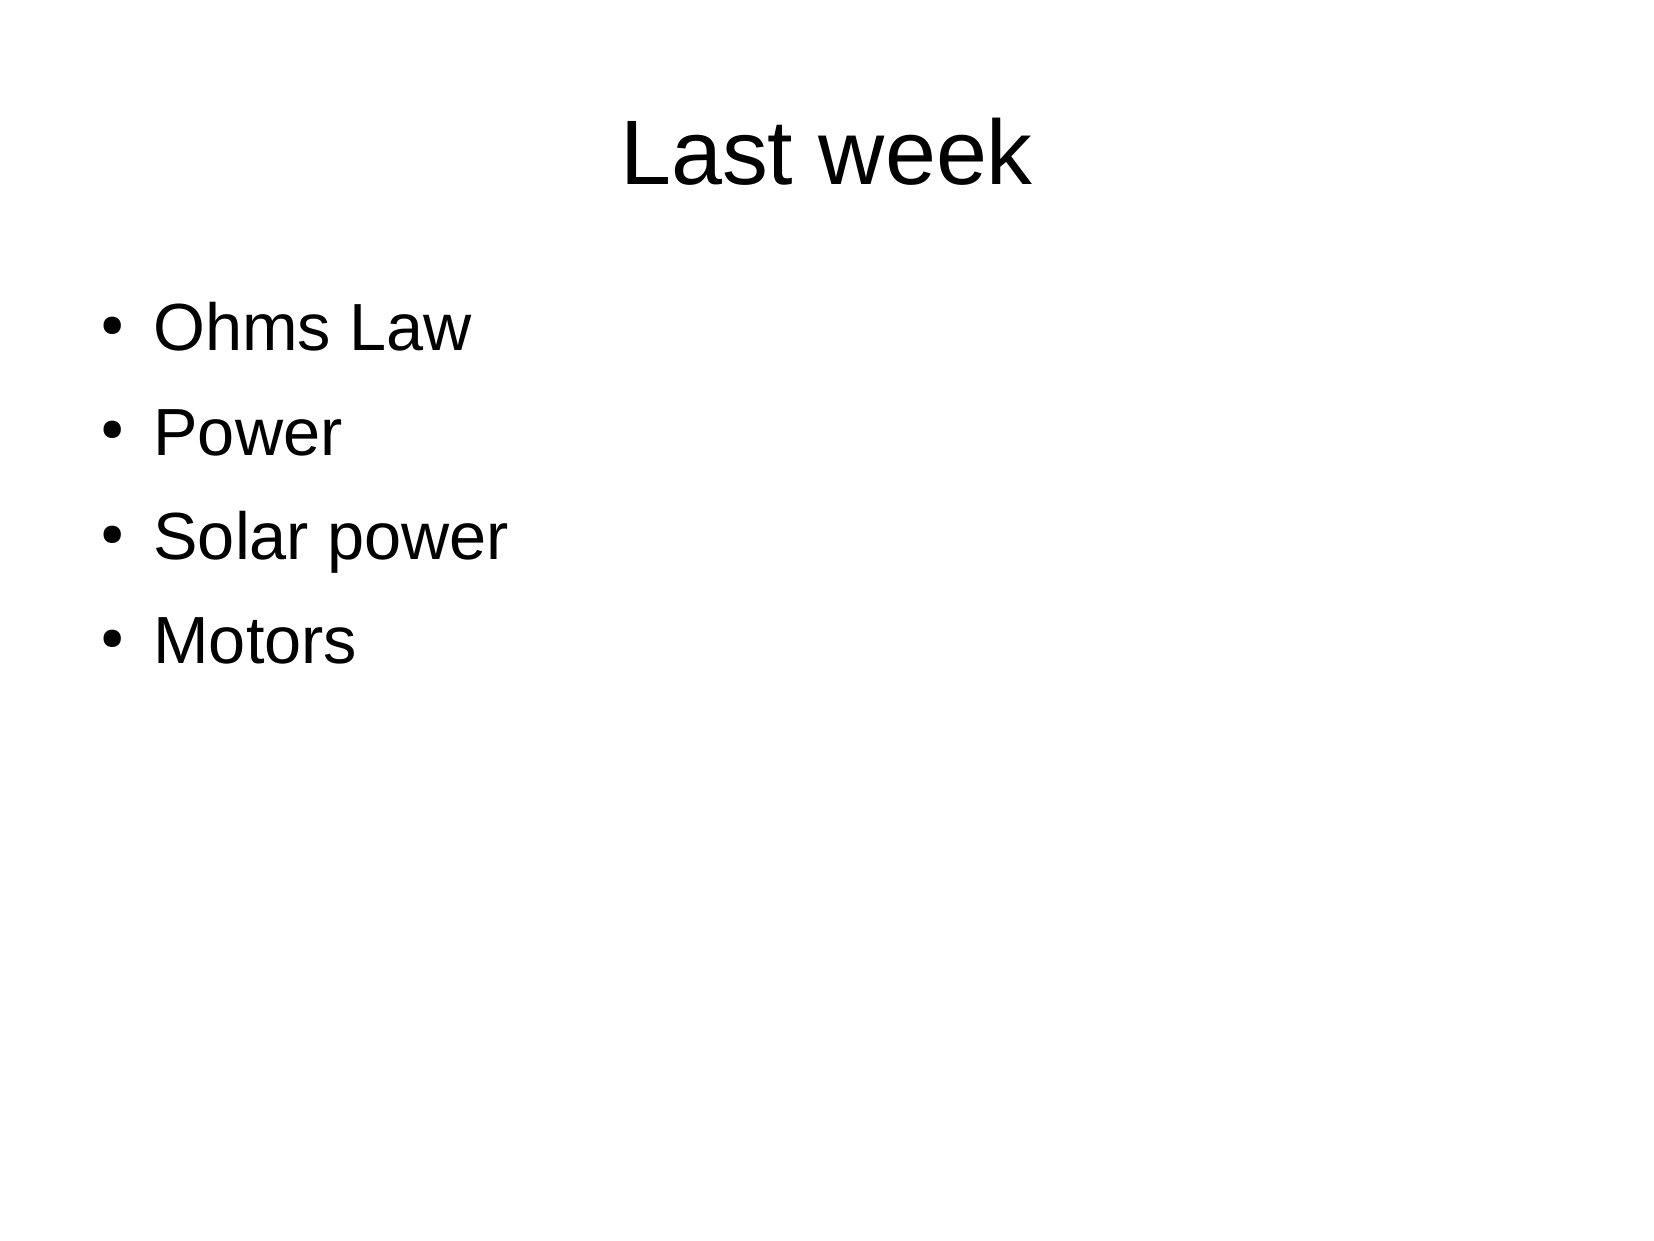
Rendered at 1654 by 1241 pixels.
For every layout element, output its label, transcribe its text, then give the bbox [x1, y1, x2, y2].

list Ohms Law Power Solar power Motors [82, 290, 1571, 1010]
title Last week [82, 49, 1571, 257]
